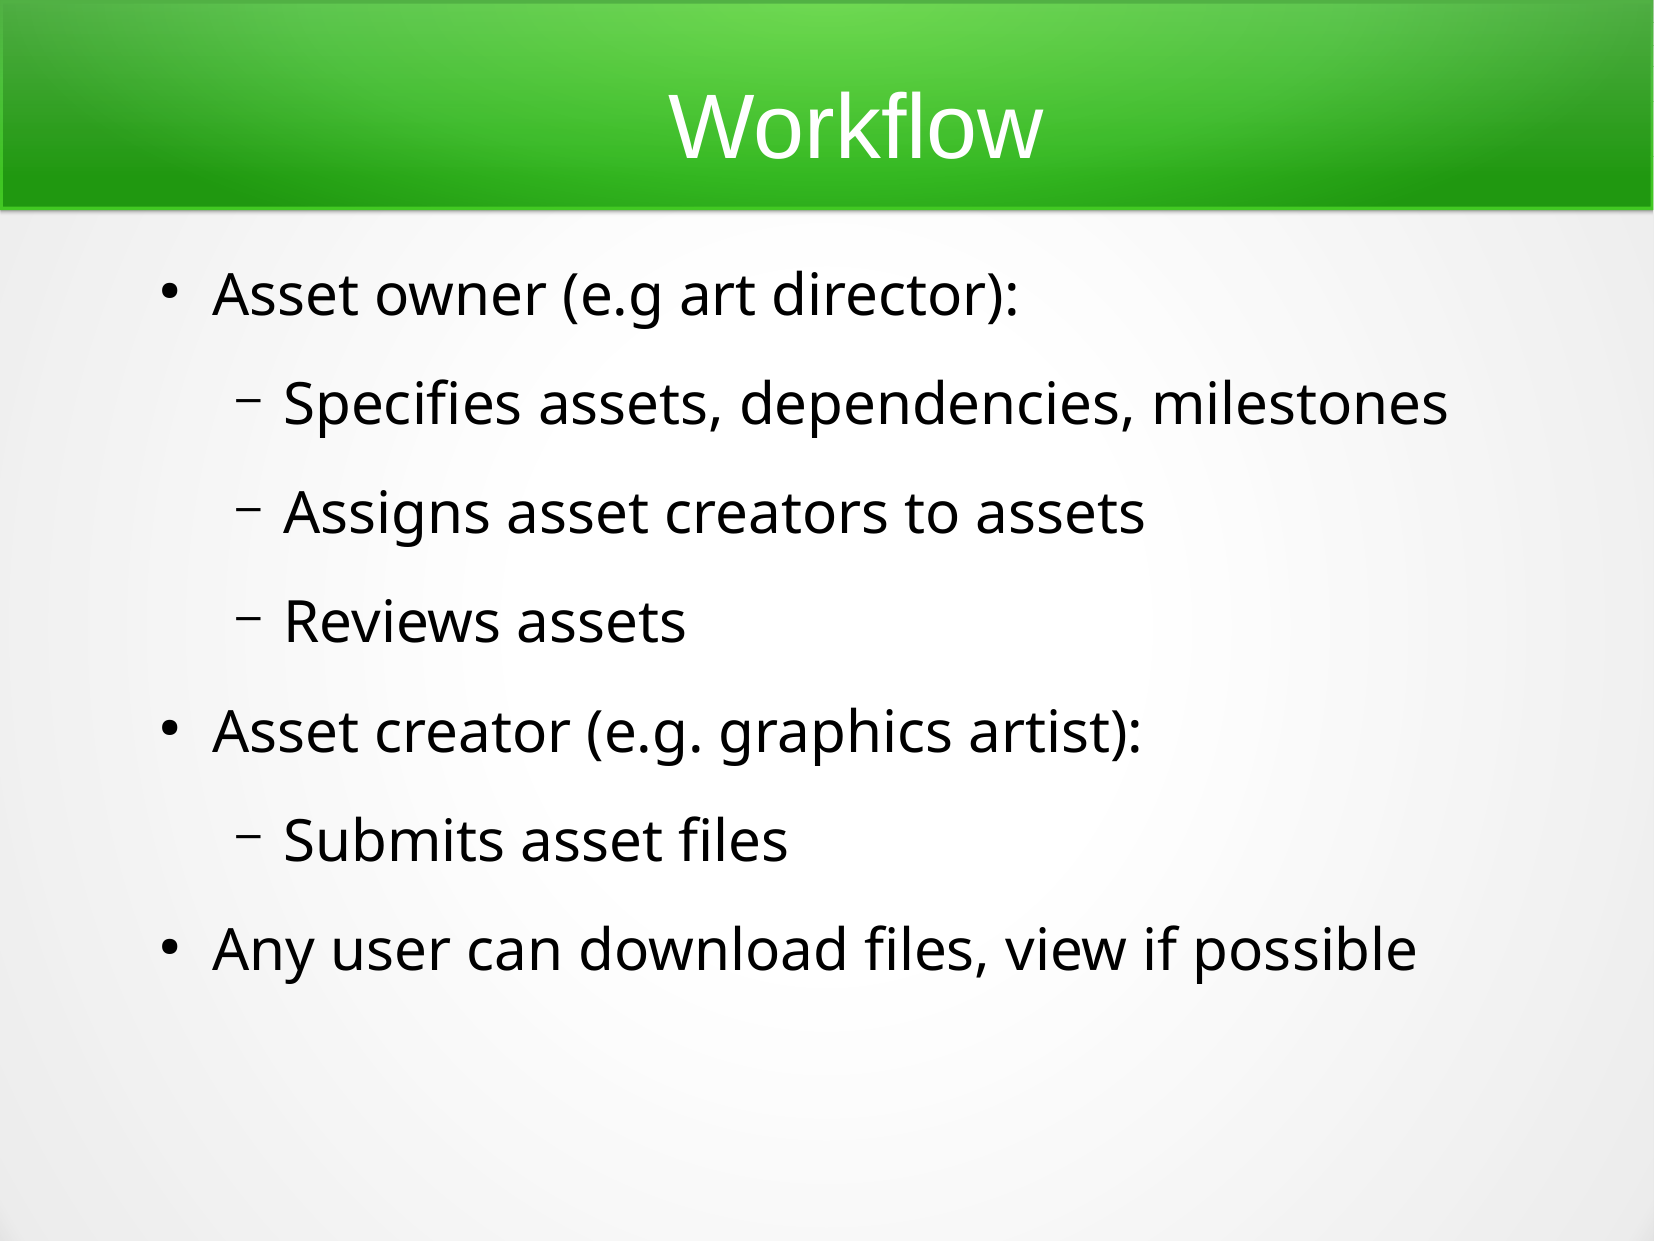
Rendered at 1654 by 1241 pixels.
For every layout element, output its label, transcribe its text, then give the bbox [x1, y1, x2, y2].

subtitle Asset owner (e.g art director): Specifies assets, dependencies, milestones Assigns asset creators to assets Reviews assets Asset creator (e.g. graphics artist): Submits asset files Any user can download files, view if possible [141, 301, 1630, 939]
title Workflow [112, 75, 1601, 178]
